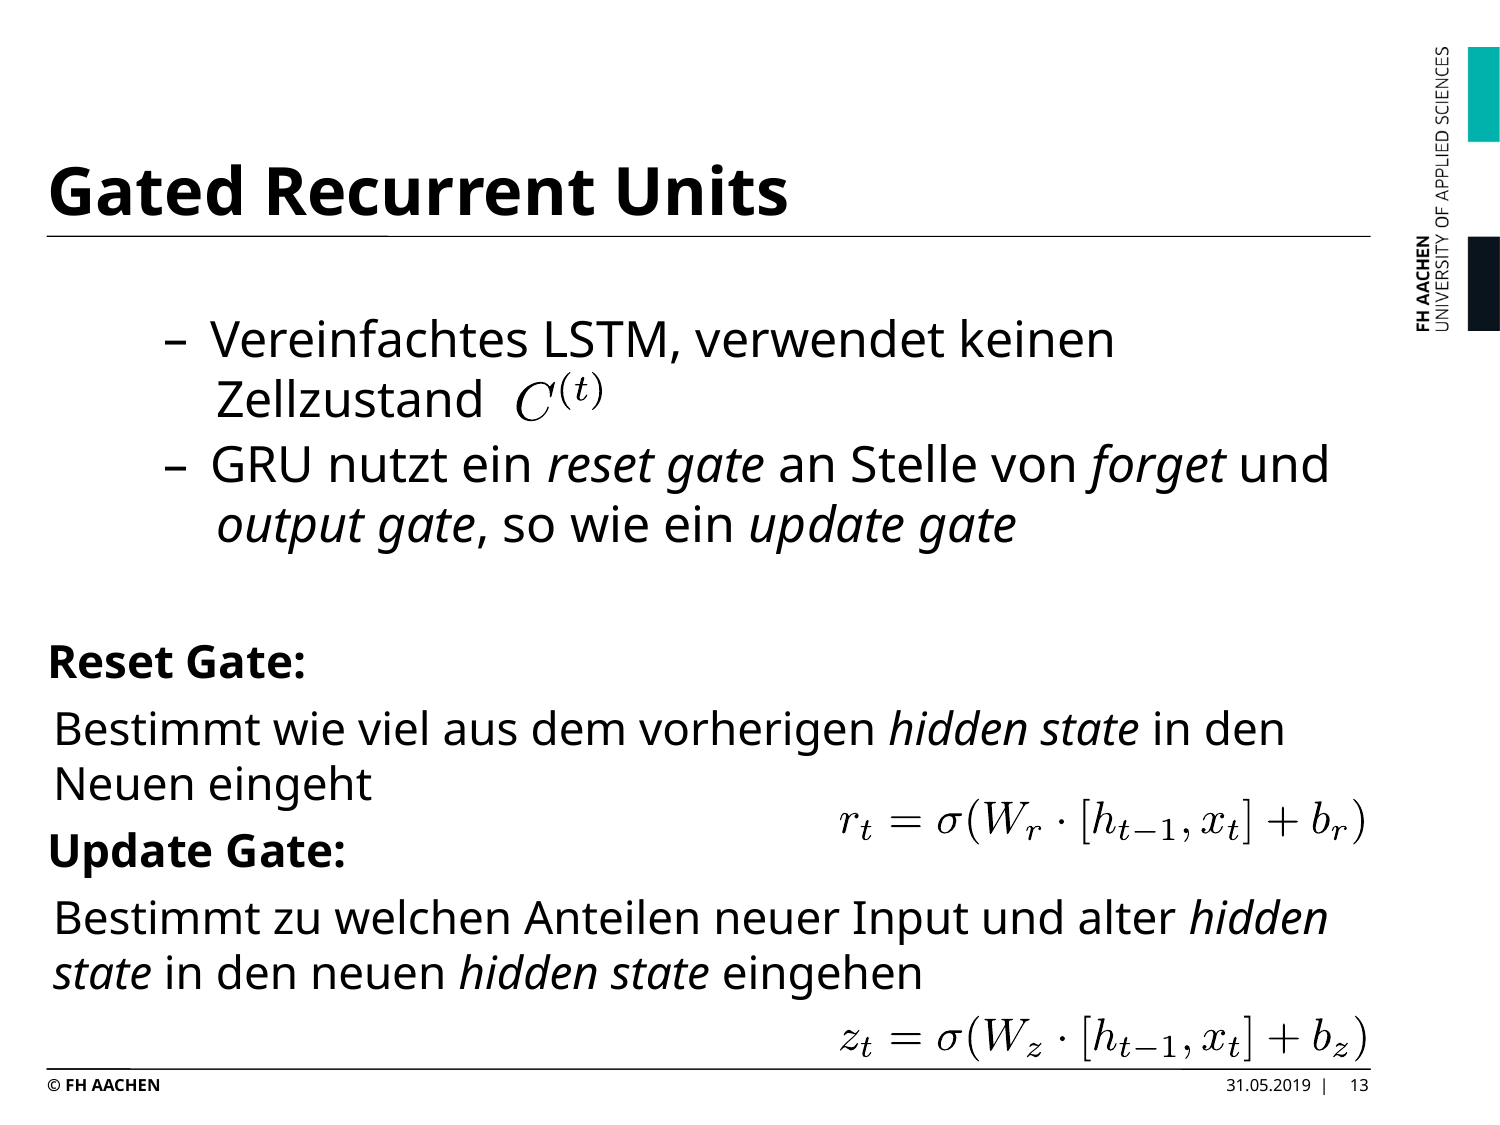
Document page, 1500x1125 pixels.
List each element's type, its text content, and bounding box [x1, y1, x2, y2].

text_box [838, 1015, 1371, 1062]
text_box [513, 372, 607, 422]
picture [1404, 47, 1500, 331]
list Vereinfachtes LSTM, verwendet keinen Zellzustand GRU nutzt ein reset gate an Stelle von forget und output gate, so wie ein update gate Reset Gate: Bestimmt wie viel aus dem vorherigen hidden state in den Neuen eingeht Update Gate: Bestimmt zu welchen Anteilen neuer Input und alter hidden state in den neuen hidden state eingehen [47, 307, 1371, 1047]
title Gated Recurrent Units [47, 148, 1371, 229]
text_box [838, 798, 1369, 845]
